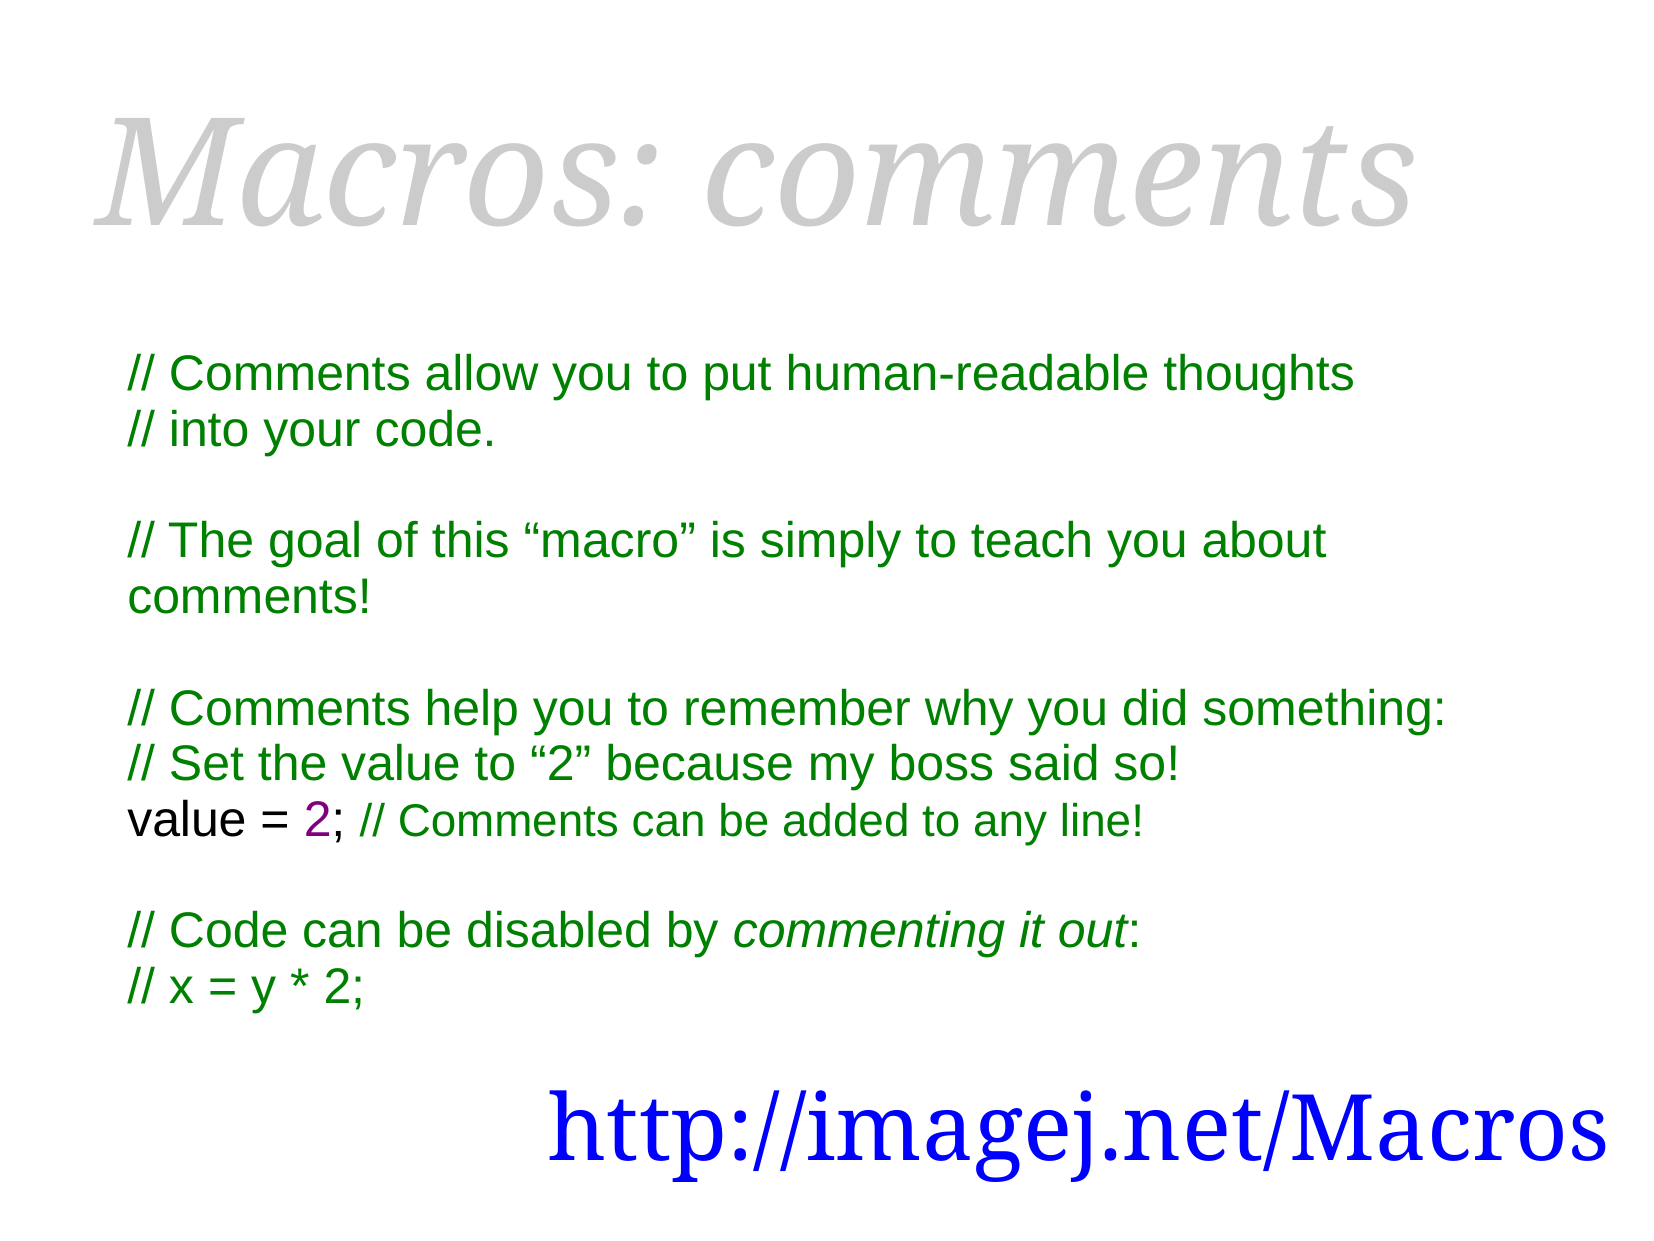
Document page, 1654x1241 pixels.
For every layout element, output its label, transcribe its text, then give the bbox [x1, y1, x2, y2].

text_box http://imagej.net/Macros [50, 1055, 1626, 1172]
text_box Macros: comments [81, 57, 1654, 239]
text_box // Comments allow you to put human-readable thoughts // into your code. // The goal of this “macro” is simply to teach you about comments! // Comments help you to remember why you did something: // Set the value to “2” because my boss said so! value = 2; // Comments can be added to any line! // Code can be disabled by commenting it out: // x = y * 2; [112, 337, 1538, 1022]
